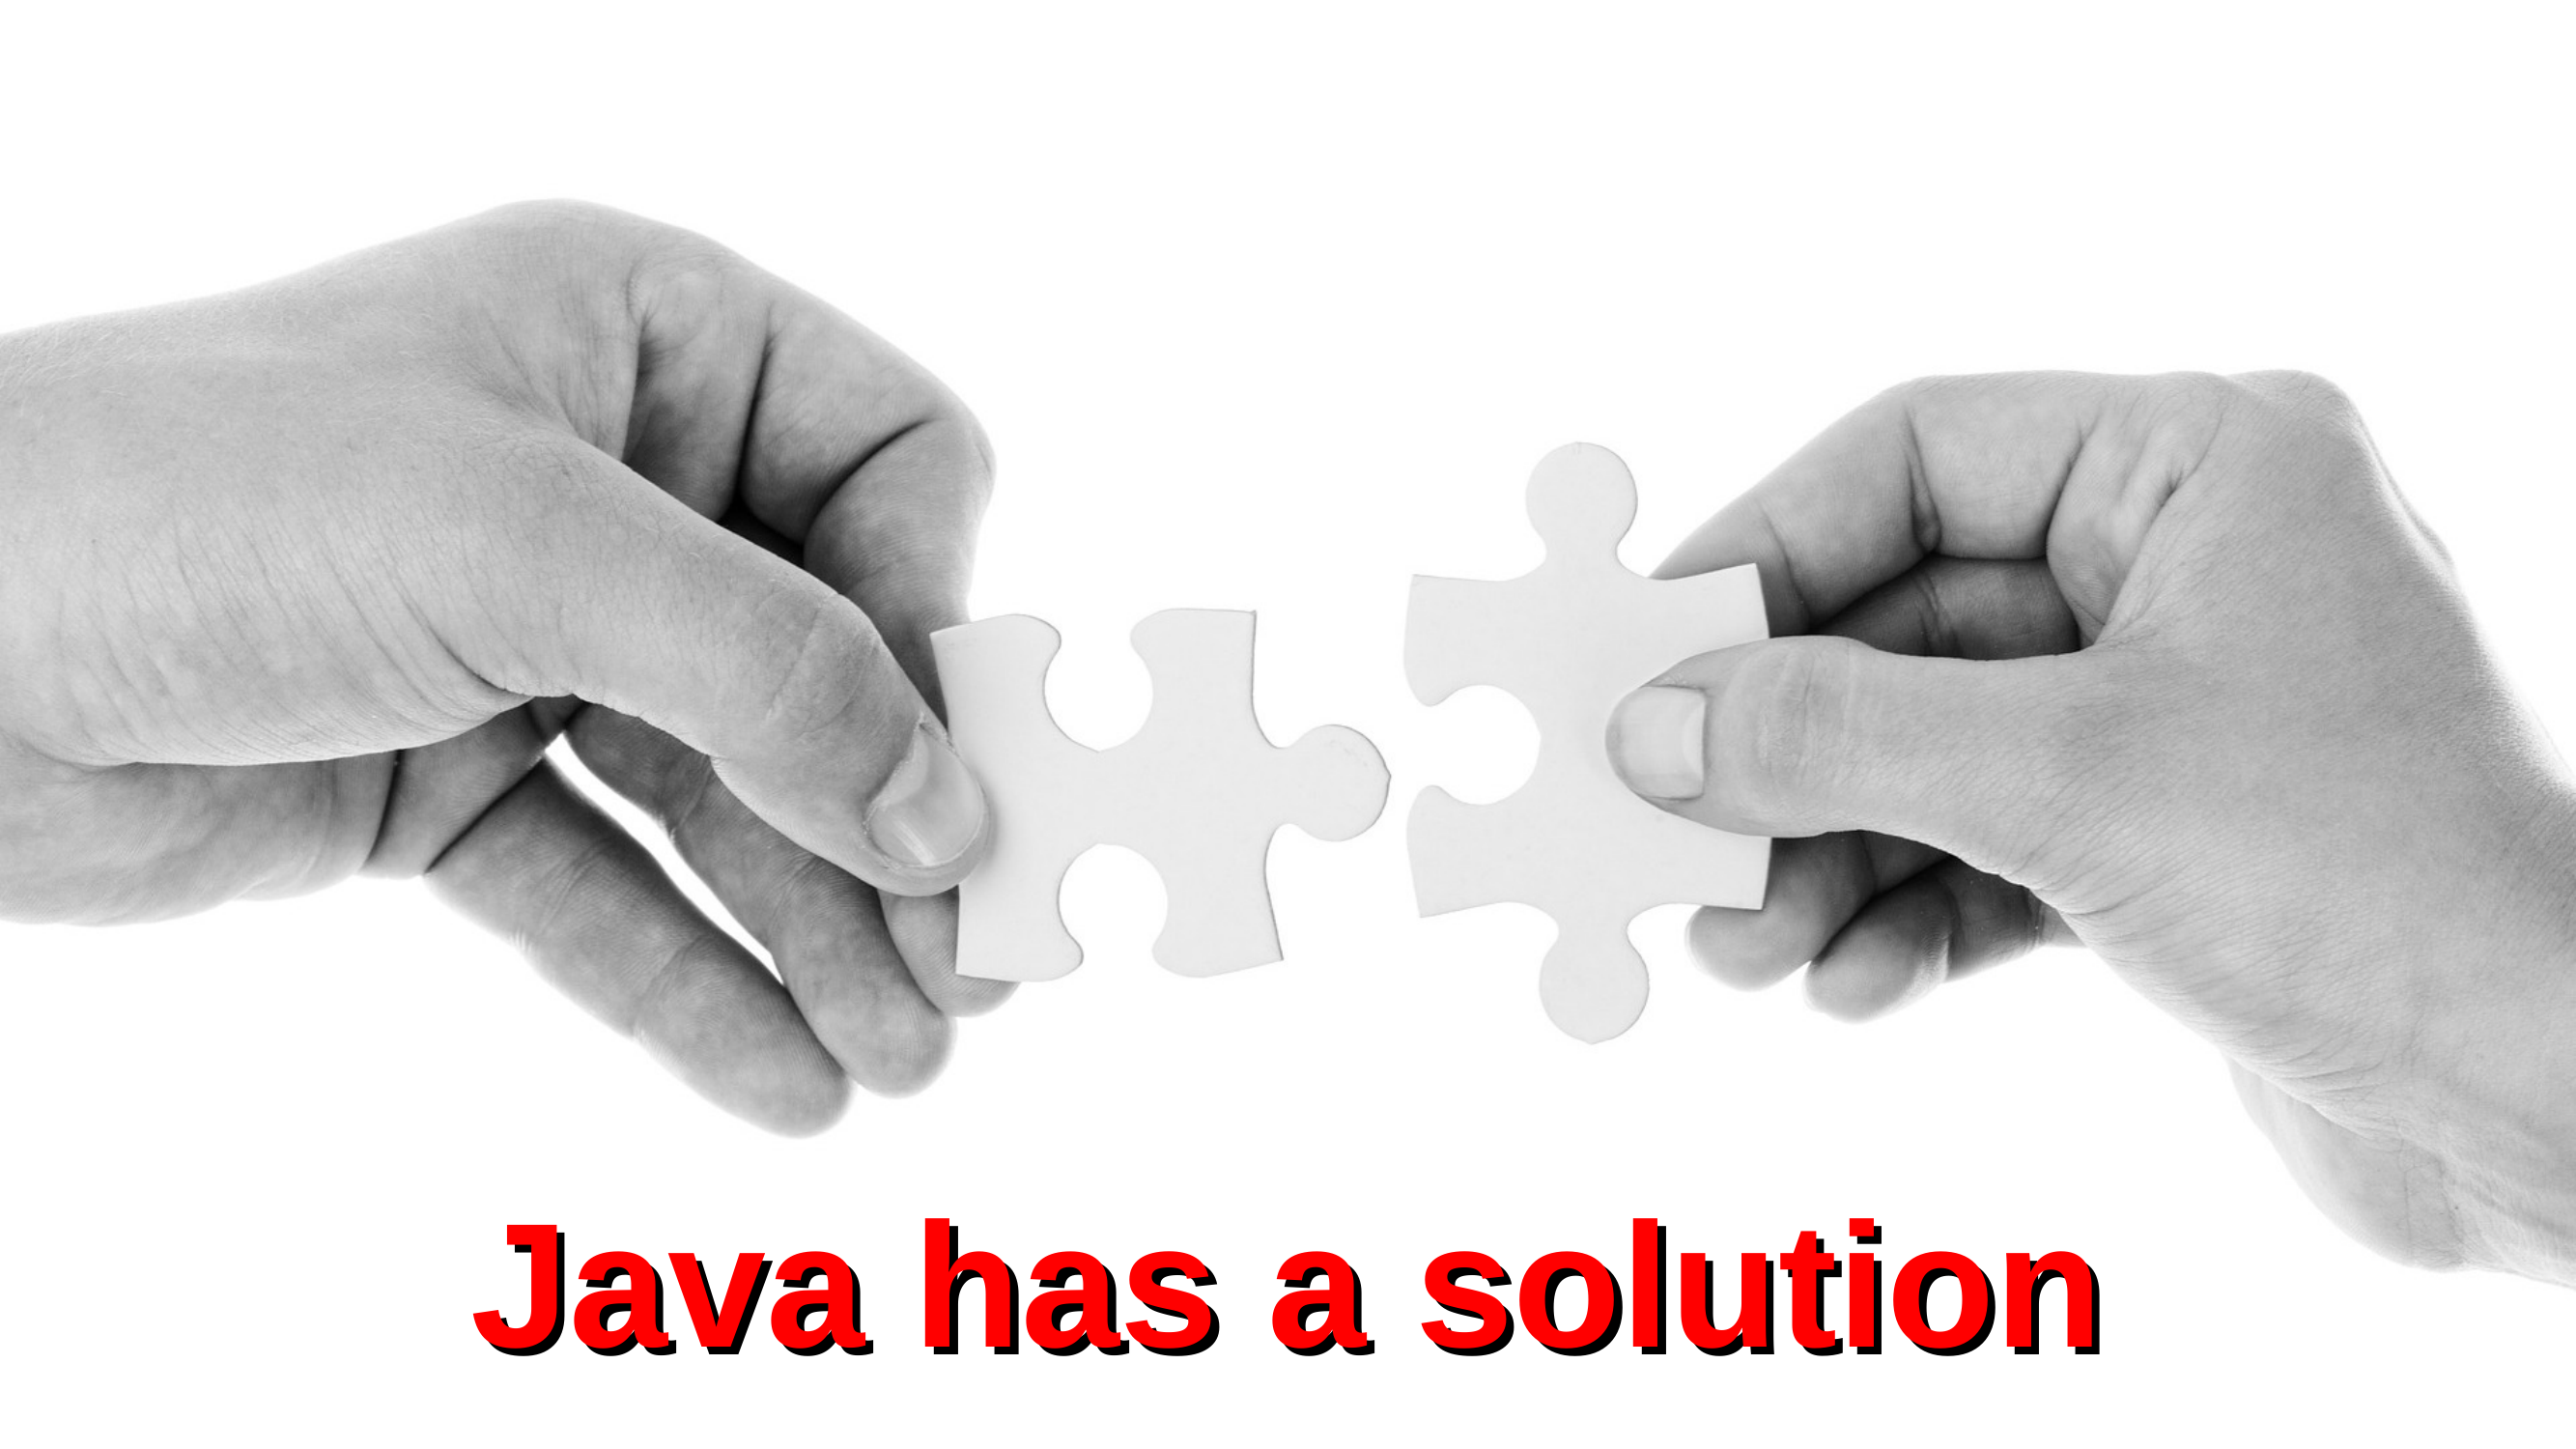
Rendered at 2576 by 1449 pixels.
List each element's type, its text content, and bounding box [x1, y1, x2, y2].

title Java has a solution [128, 1164, 2448, 1406]
picture [0, 1, 2576, 1449]
